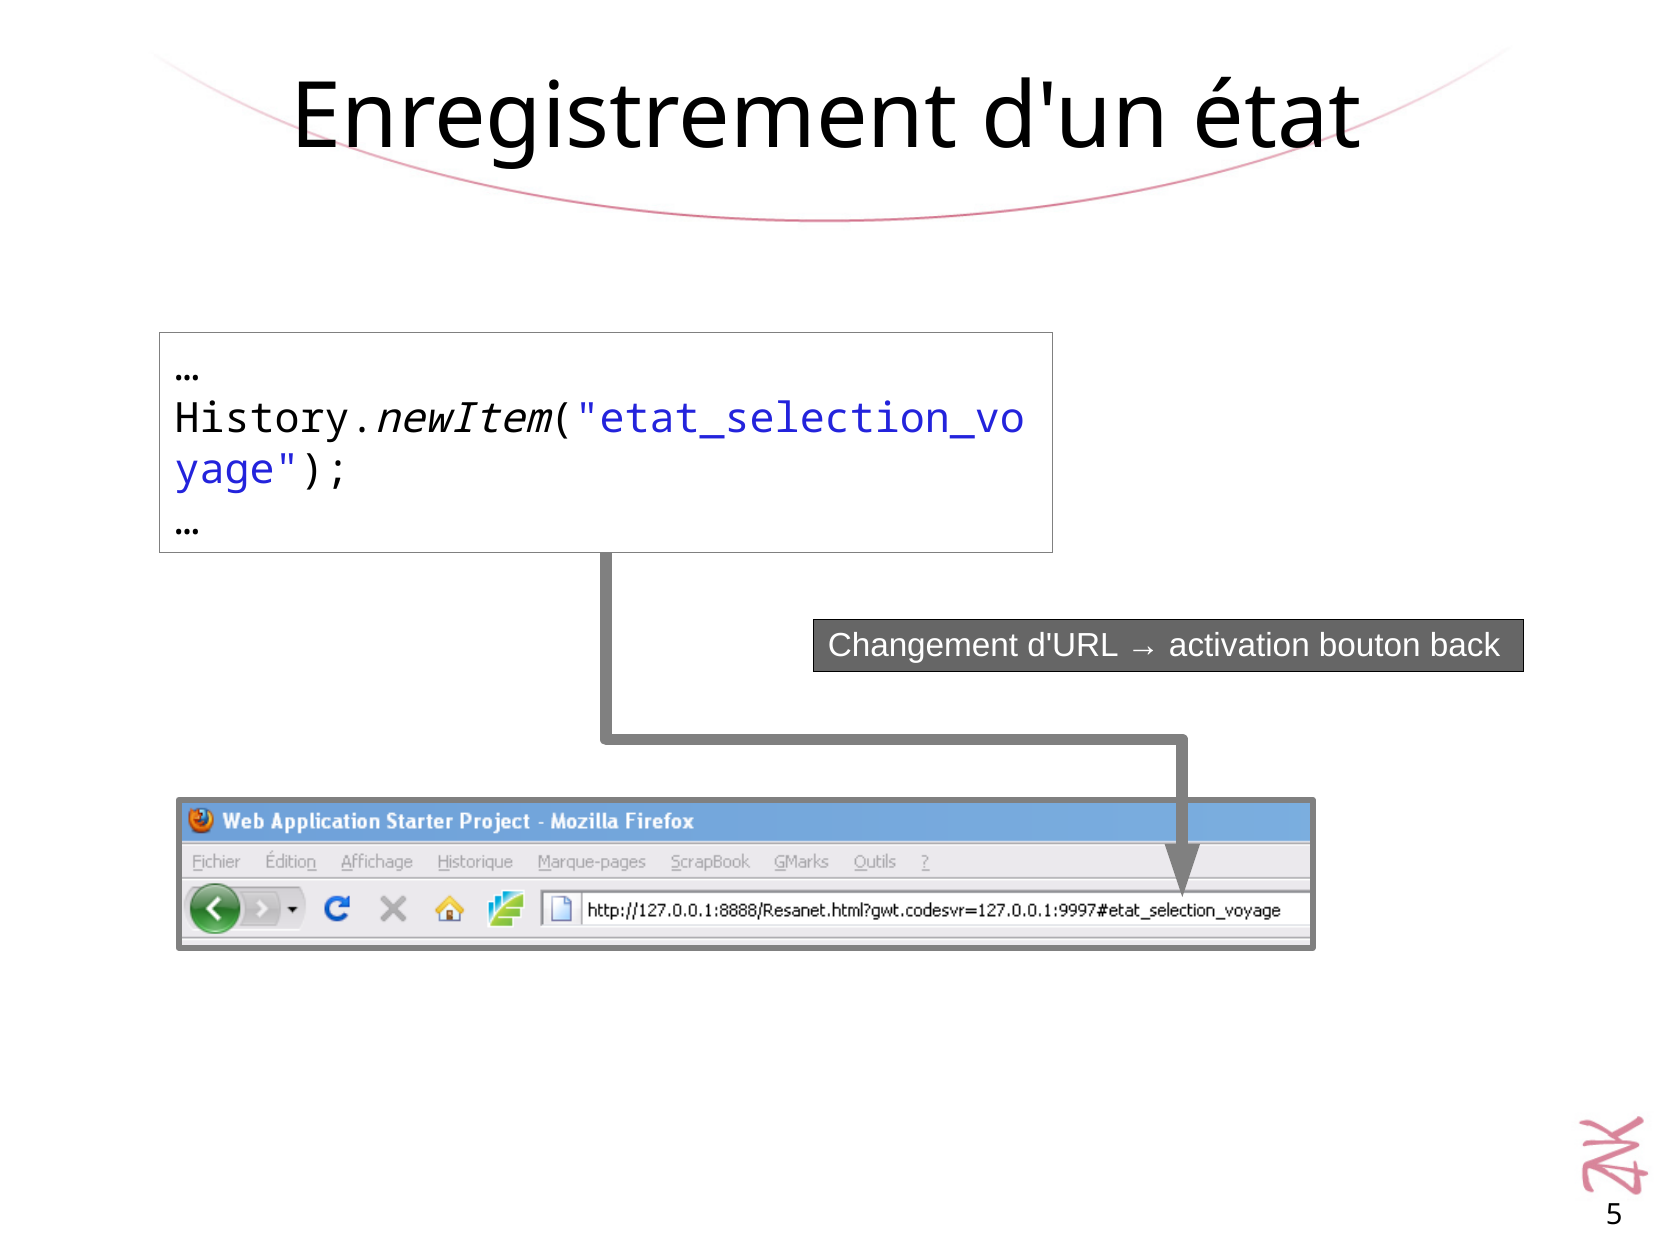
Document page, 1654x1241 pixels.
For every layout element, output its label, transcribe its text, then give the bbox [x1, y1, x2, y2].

picture [4, 1, 1654, 1241]
text_box Changement d'URL → activation bouton back [813, 619, 1524, 672]
title Enregistrement d'un état [82, 11, 1571, 213]
text_box … History.newItem("etat_selection_voyage"); … [159, 332, 1053, 466]
